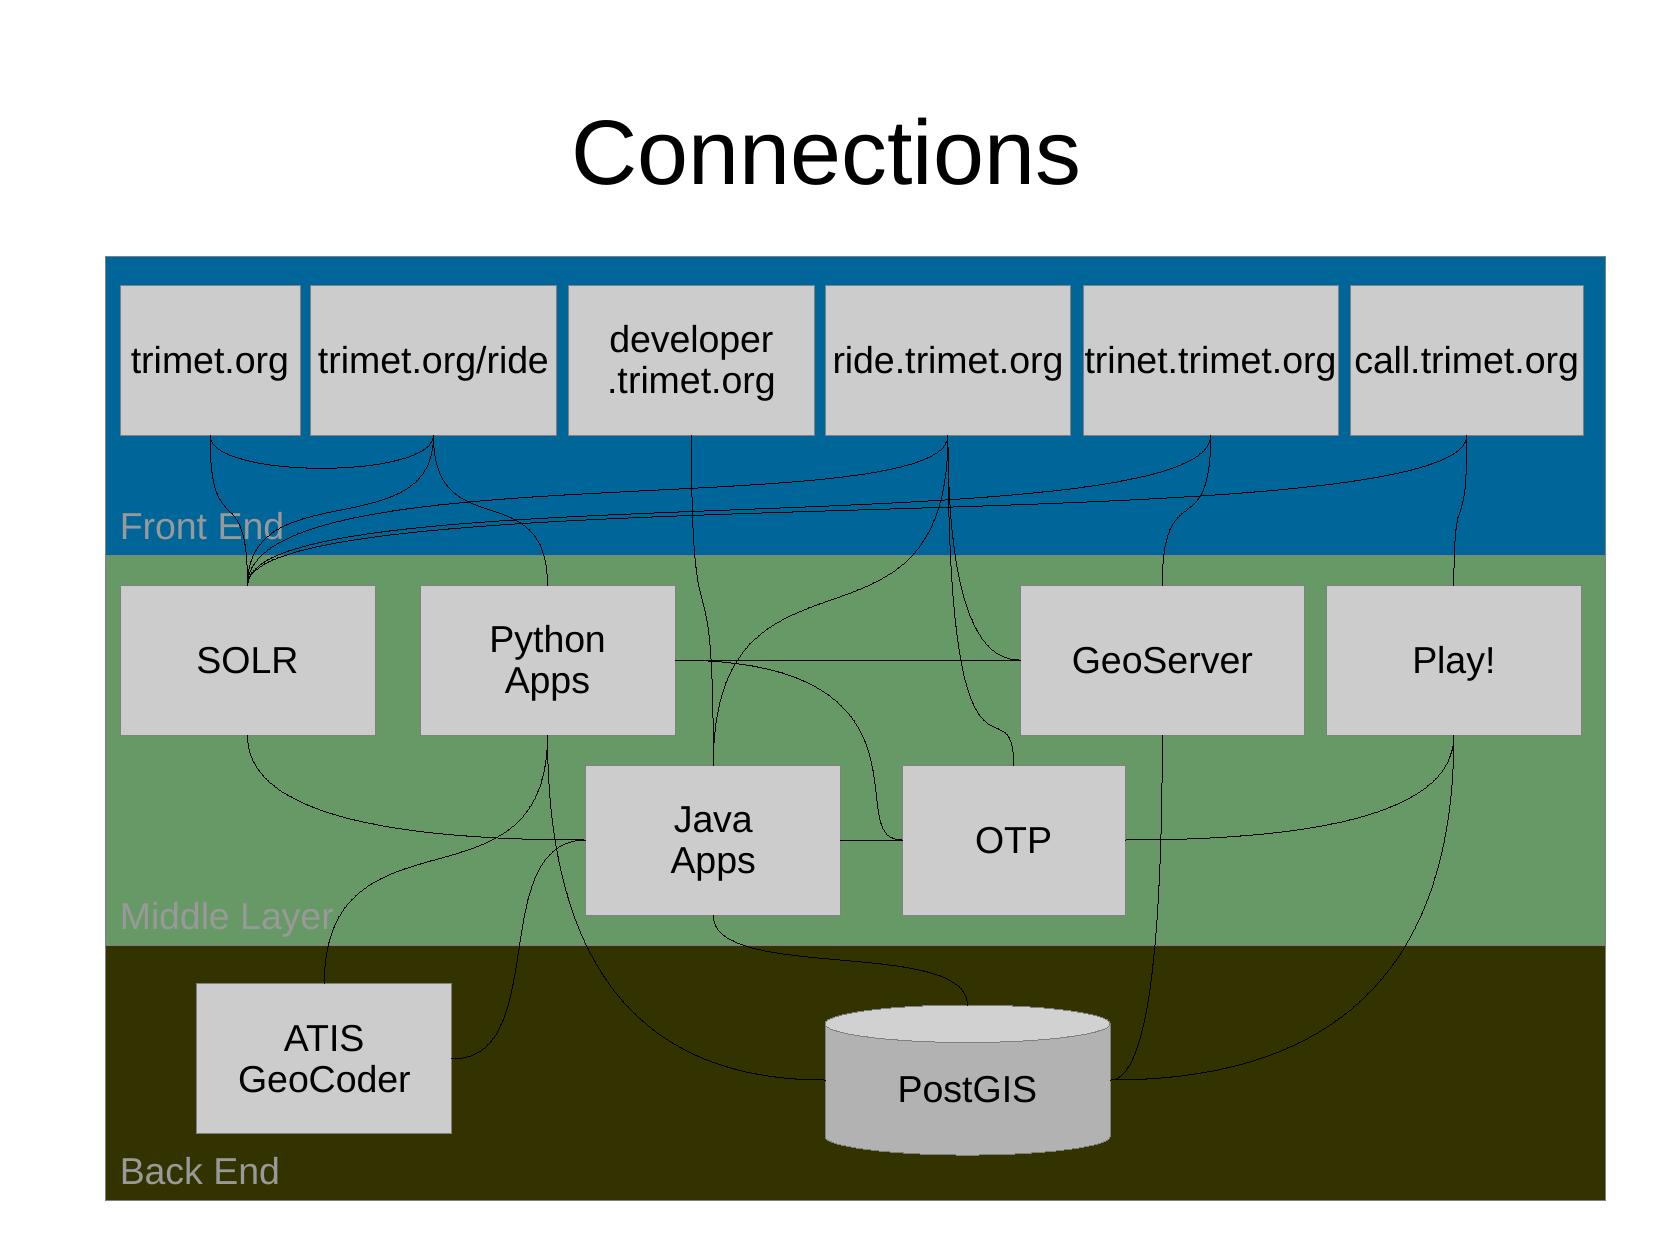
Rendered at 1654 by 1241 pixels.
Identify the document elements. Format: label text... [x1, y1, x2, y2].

text_box trimet.org [120, 285, 301, 436]
text_box call.trimet.org [1350, 285, 1584, 436]
text_box OTP [902, 765, 1126, 916]
text_box ride.trimet.org [825, 285, 1071, 436]
title Connections [82, 49, 1571, 257]
text_box GeoServer [1020, 585, 1305, 736]
text_box Front End [105, 256, 1606, 556]
text_box developer .trimet.org [568, 285, 815, 436]
text_box SOLR [120, 585, 376, 736]
text_box Play! [1326, 585, 1582, 736]
text_box trinet.trimet.org [1083, 285, 1339, 436]
text_box Middle Layer [105, 556, 1606, 946]
text_box Back End [105, 946, 1606, 1201]
text_box Java Apps [585, 765, 841, 916]
text_box Python Apps [420, 585, 676, 736]
text_box trimet.org/ride [310, 285, 557, 436]
text_box ATIS GeoCoder [196, 983, 452, 1134]
text_box PostGIS [825, 1024, 1111, 1156]
